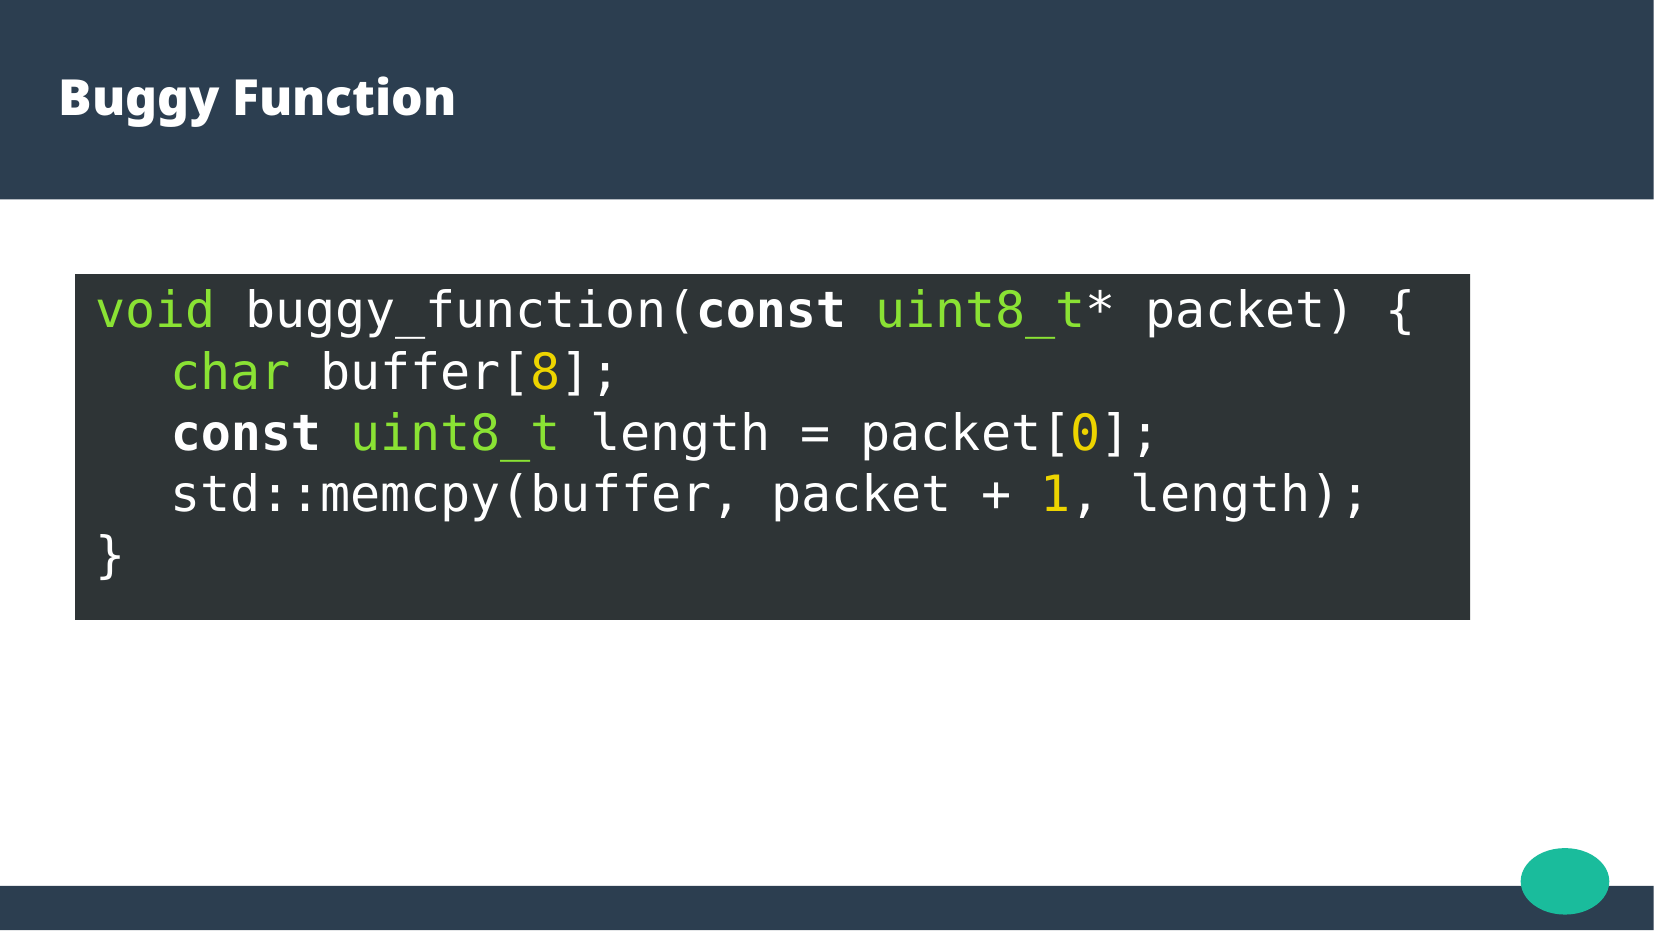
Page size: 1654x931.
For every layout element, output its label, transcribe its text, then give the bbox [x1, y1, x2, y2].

text_box void buggy_function(const uint8_t* packet) { char buffer[8]; const uint8_t length = packet[0]; std::memcpy(buffer, packet + 1, length); } [75, 274, 1471, 620]
title Buggy Function [59, 37, 1595, 155]
